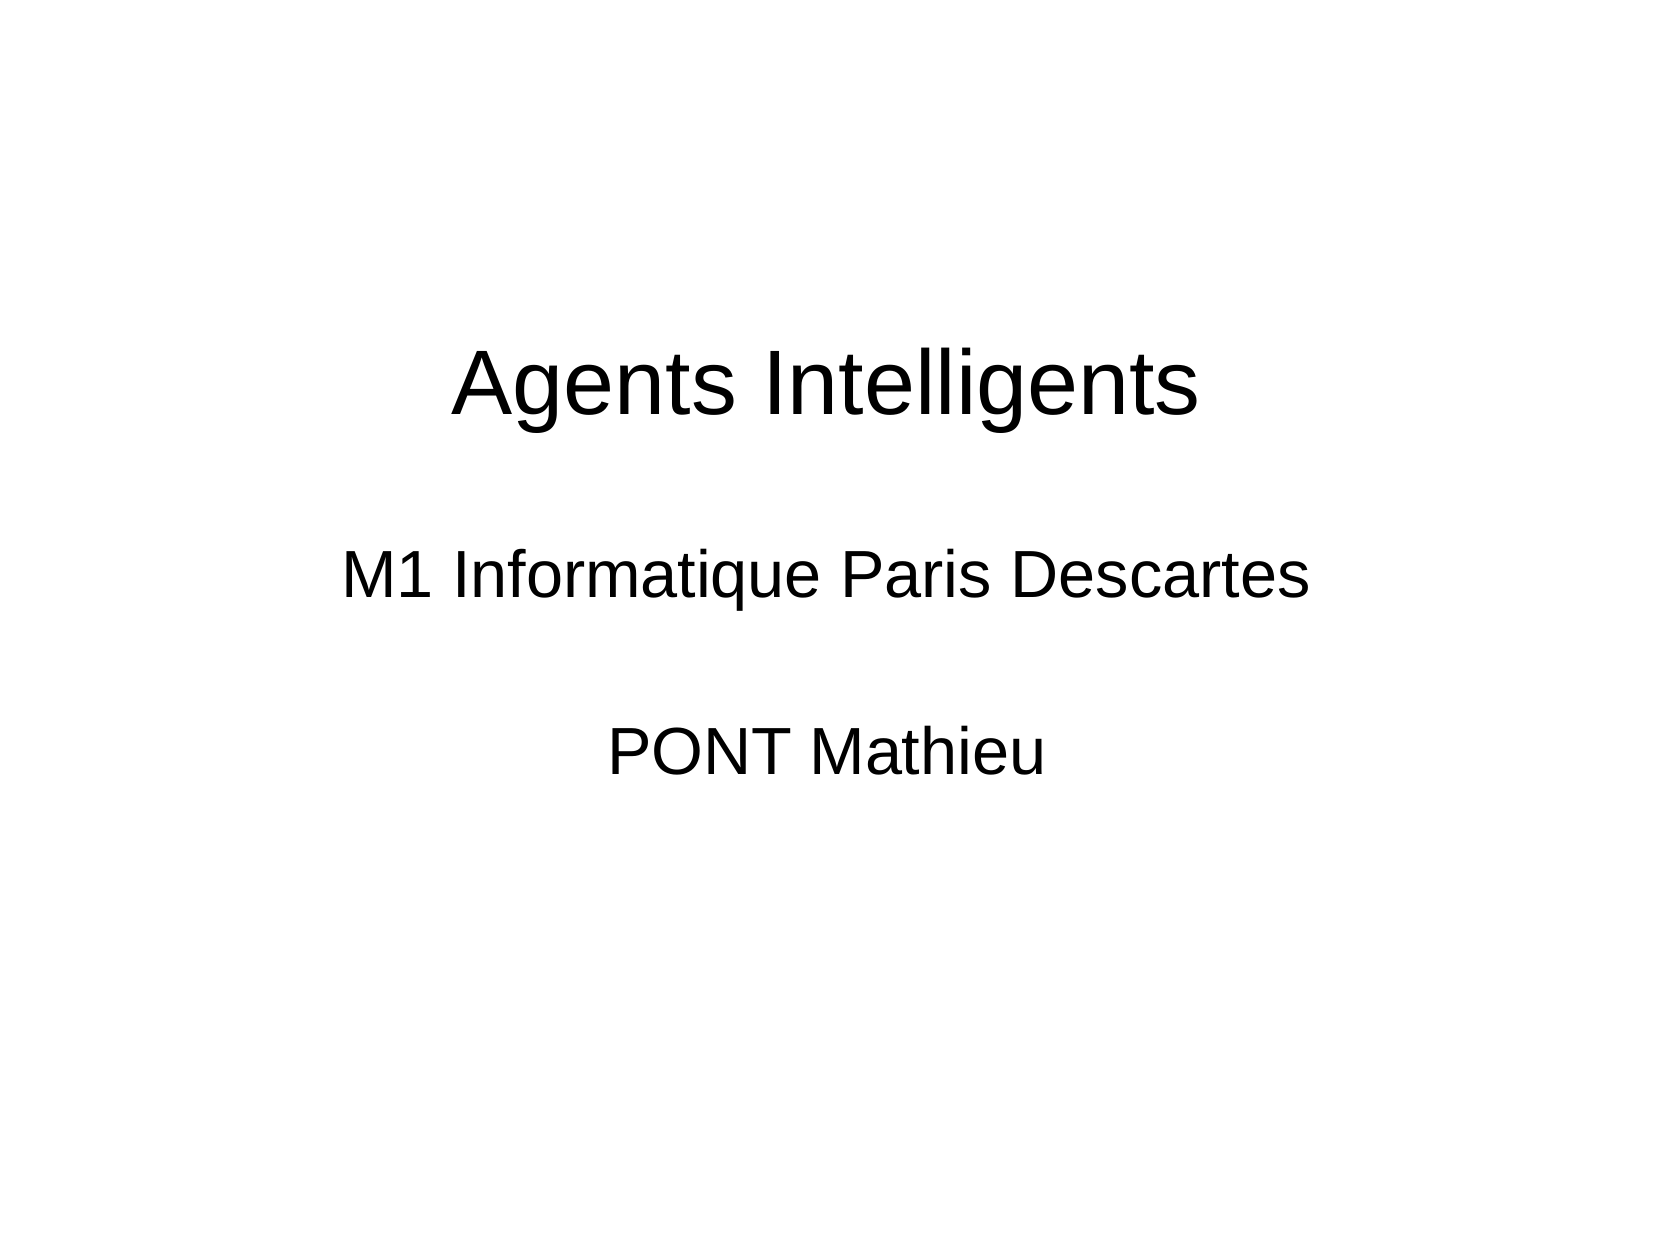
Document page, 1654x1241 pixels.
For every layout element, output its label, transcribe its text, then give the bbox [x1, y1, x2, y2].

title Agents Intelligents M1 Informatique Paris Descartes PONT Mathieu [82, 331, 1571, 790]
